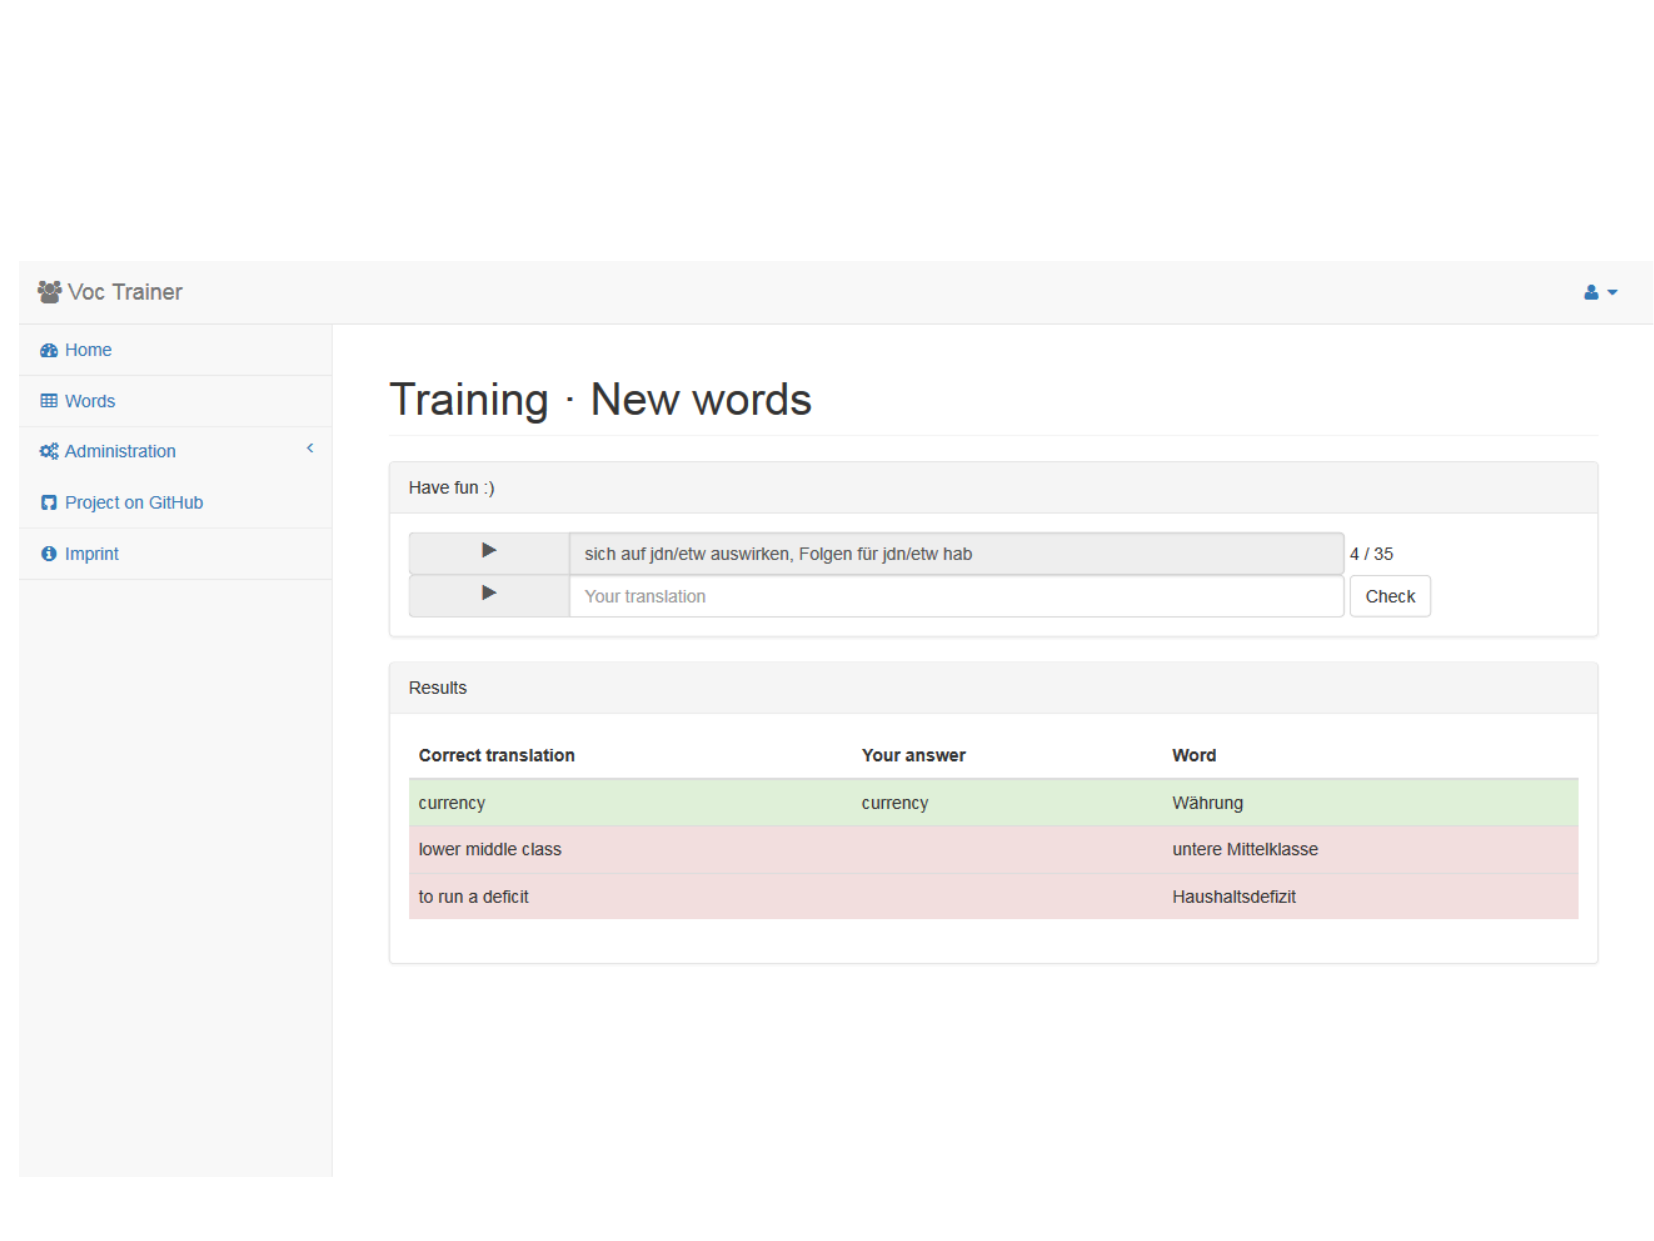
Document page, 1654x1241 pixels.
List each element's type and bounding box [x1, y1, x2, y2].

picture [19, 261, 1654, 1177]
